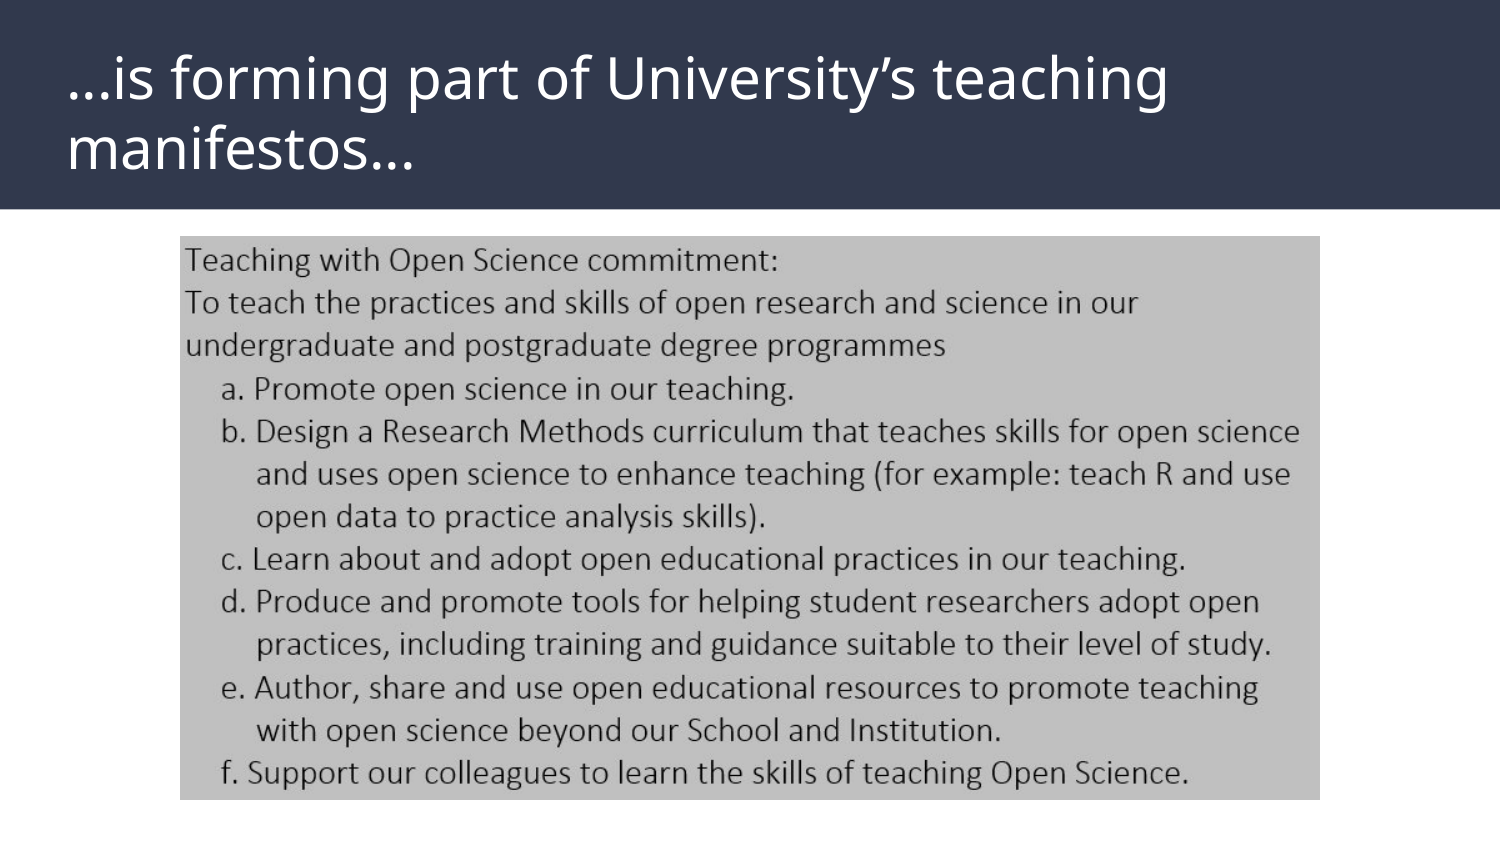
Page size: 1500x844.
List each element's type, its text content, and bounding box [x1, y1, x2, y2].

picture [180, 236, 1320, 800]
title ...is forming part of University’s teaching manifestos... [51, 25, 1449, 129]
